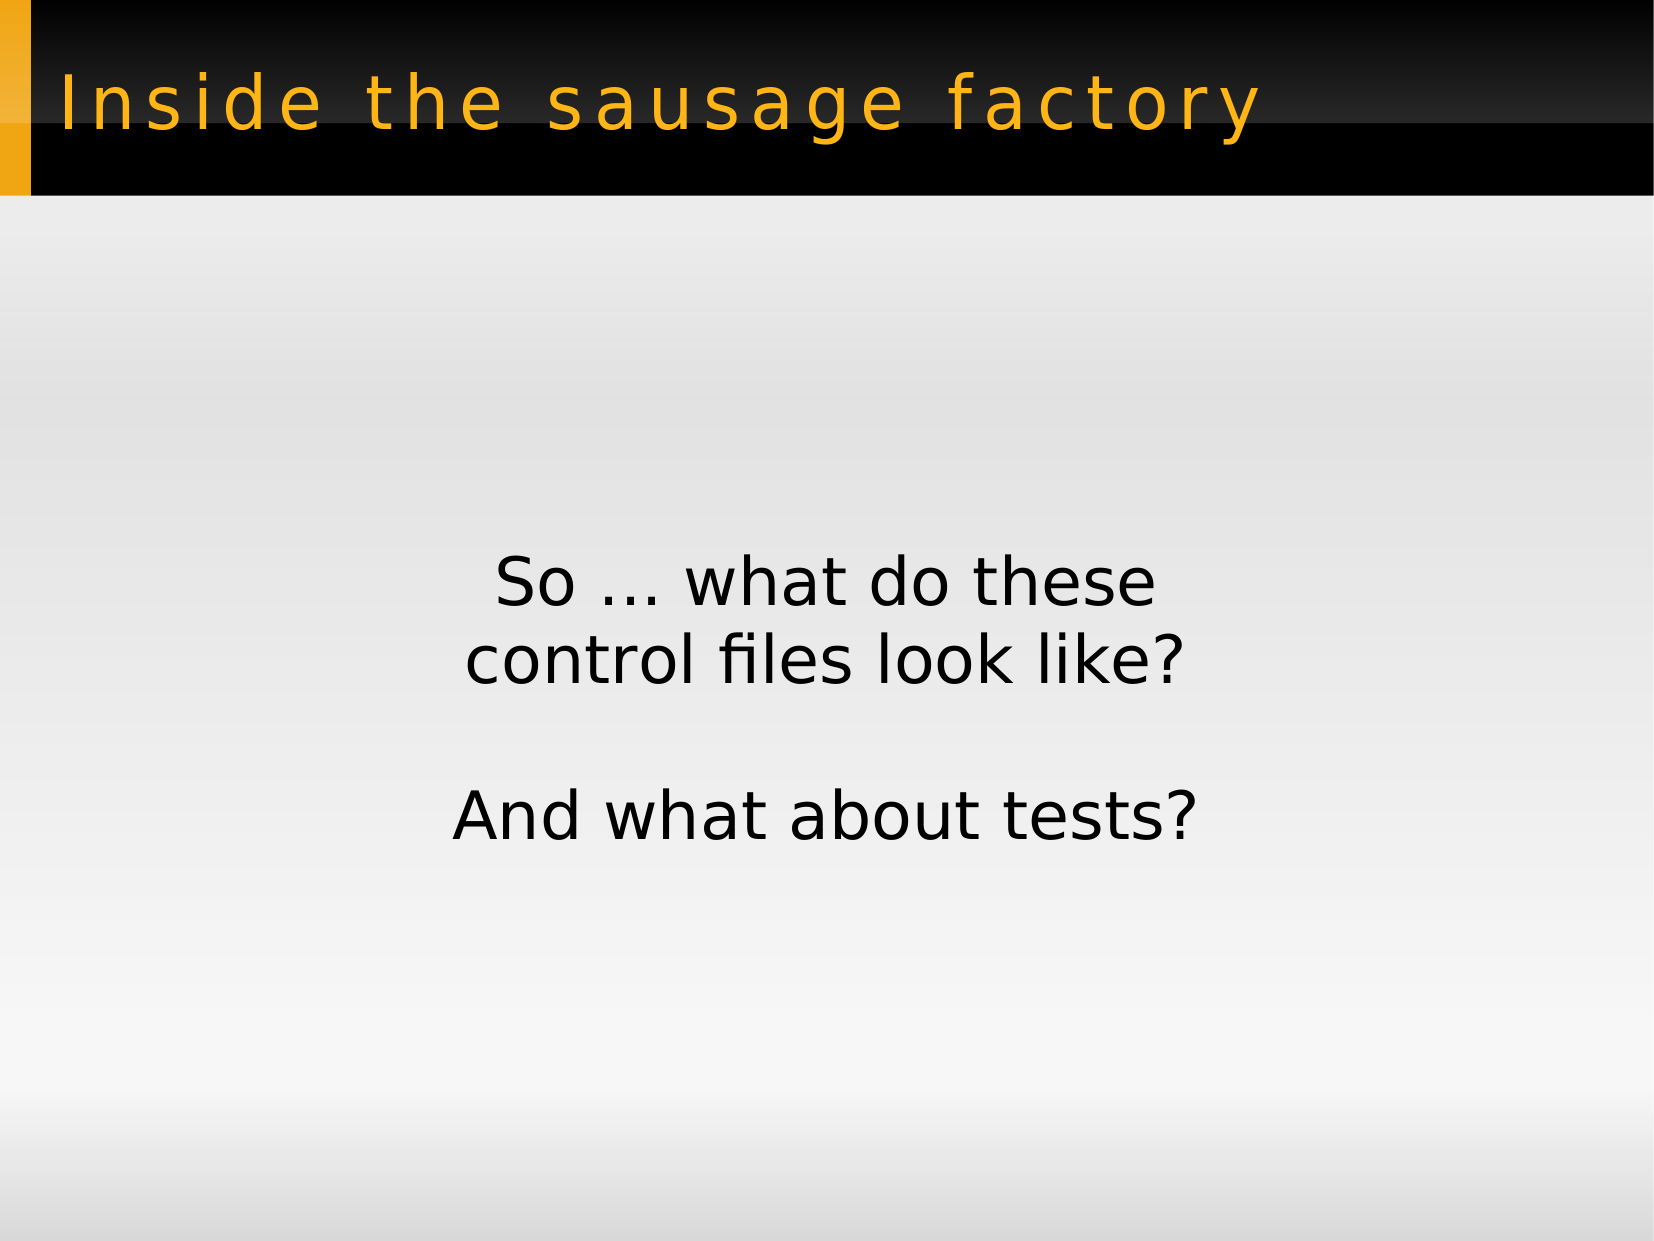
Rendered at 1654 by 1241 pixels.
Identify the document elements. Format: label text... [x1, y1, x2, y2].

title Inside the sausage factory [59, 29, 1270, 178]
subtitle So ... what do these control files look like? And what about tests? [82, 297, 1571, 1102]
picture [0, 0, 1654, 1241]
